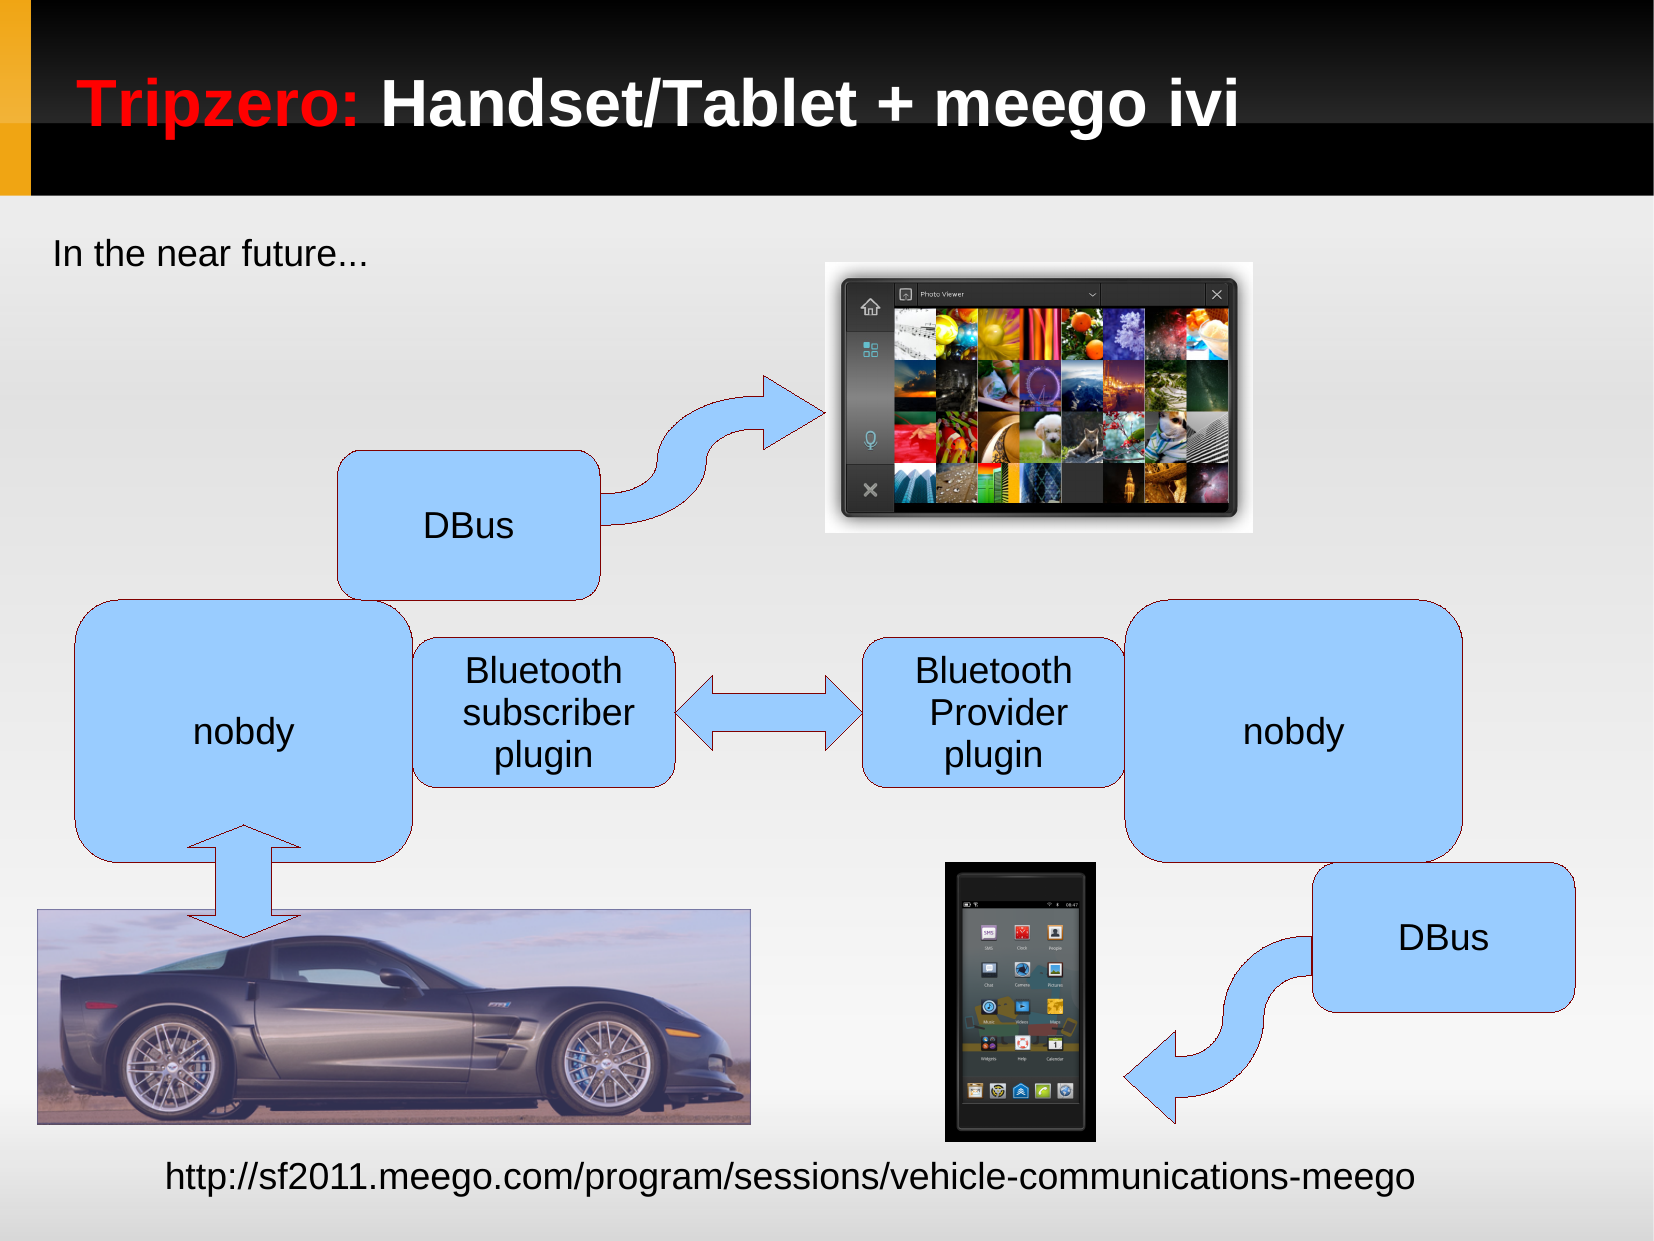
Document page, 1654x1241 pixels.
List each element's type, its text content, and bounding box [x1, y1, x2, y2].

text_box Bluetooth Provider plugin [862, 637, 1124, 788]
text_box http://sf2011.meego.com/program/sessions/vehicle-communications-meego [150, 1148, 1436, 1206]
text_box [1123, 936, 1312, 1124]
text_box [187, 824, 301, 938]
title Tripzero: Handset/Tablet + meego ivi [76, 0, 1565, 208]
picture [0, 0, 1654, 1241]
text_box [674, 675, 863, 751]
text_box DBus [337, 450, 601, 601]
text_box nobdy [1124, 599, 1463, 863]
text_box In the near future... [37, 225, 563, 282]
text_box Bluetooth subscriber plugin [412, 637, 676, 788]
text_box nobdy [74, 599, 413, 863]
text_box DBus [1312, 862, 1576, 1013]
text_box [600, 375, 826, 526]
